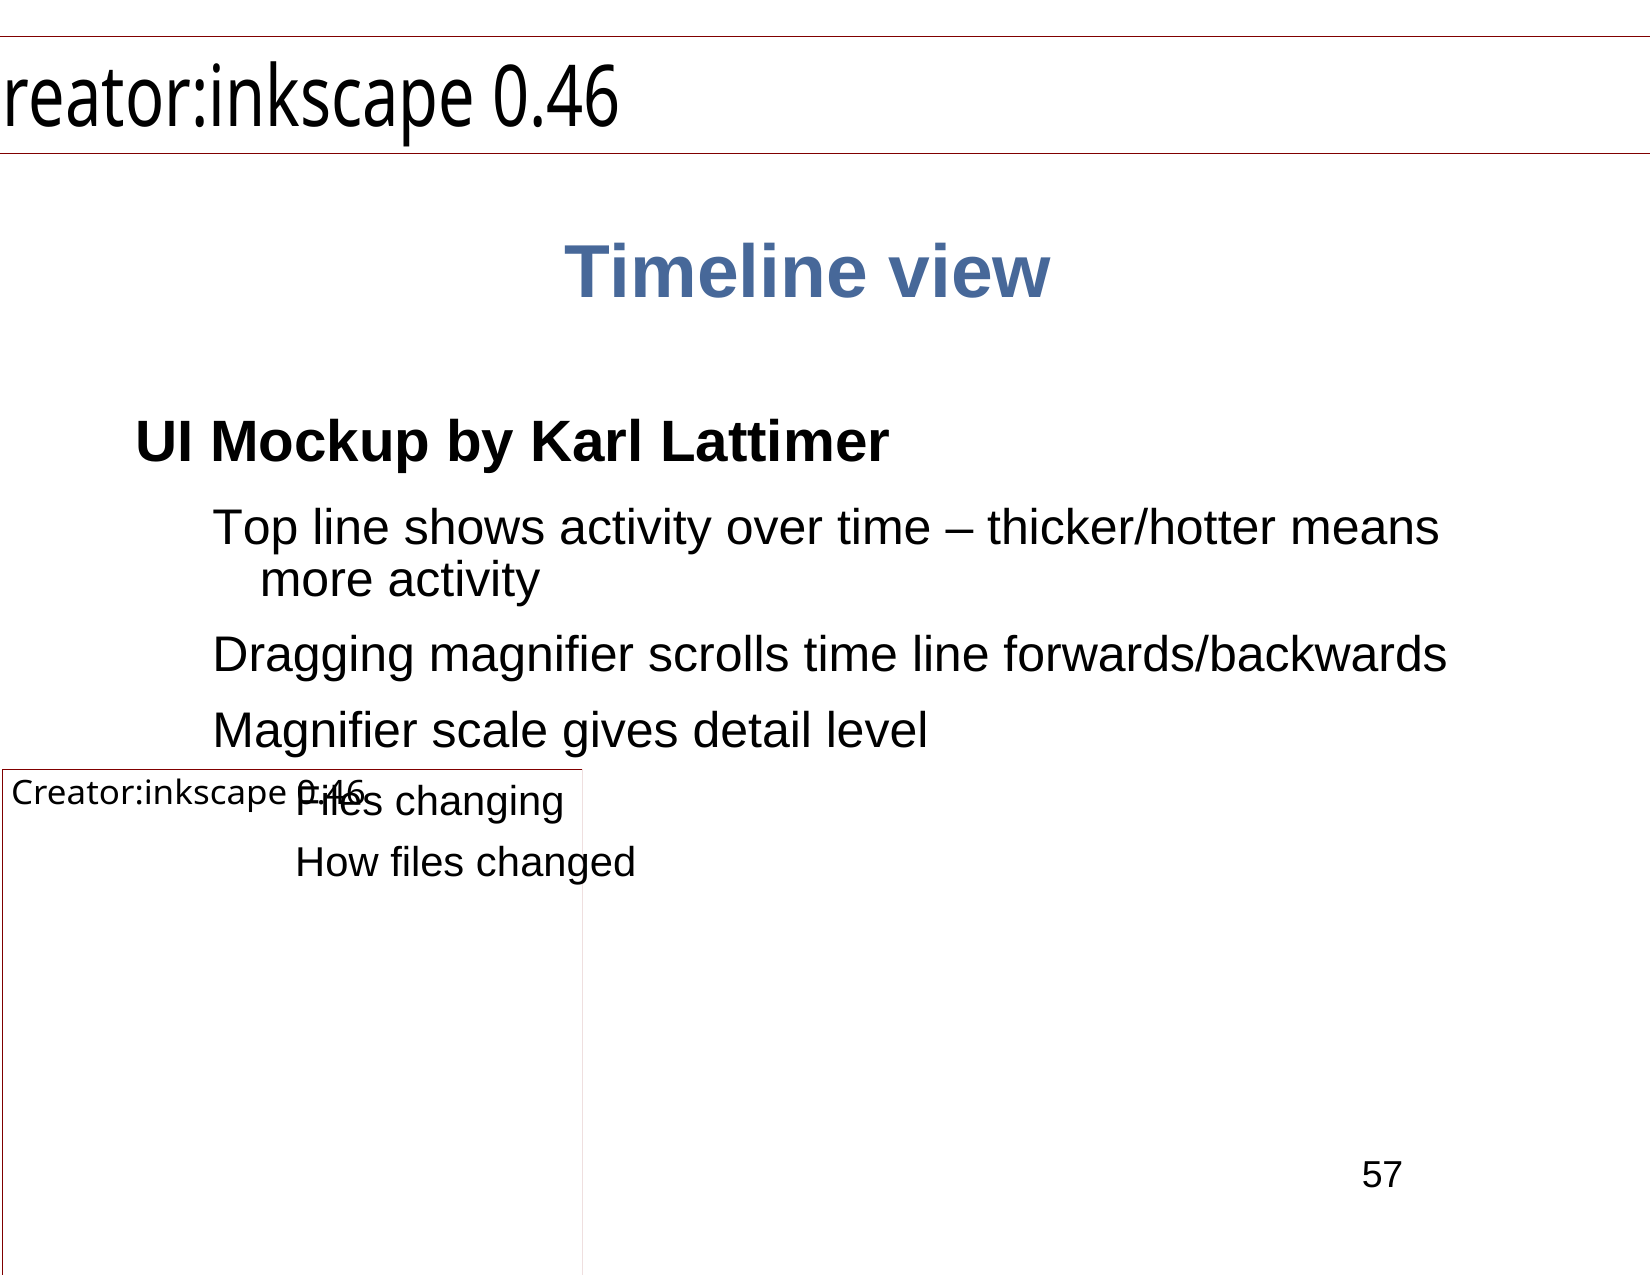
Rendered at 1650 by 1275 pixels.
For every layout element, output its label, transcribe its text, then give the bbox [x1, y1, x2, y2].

list UI Mockup by Karl Lattimer Top line shows activity over time – thicker/hotter means more activity Dragging magnifier scrolls time line forwards/backwards Magnifier scale gives detail level Files changing How files changed [118, 413, 1498, 1126]
title Timeline view [118, 177, 1498, 371]
